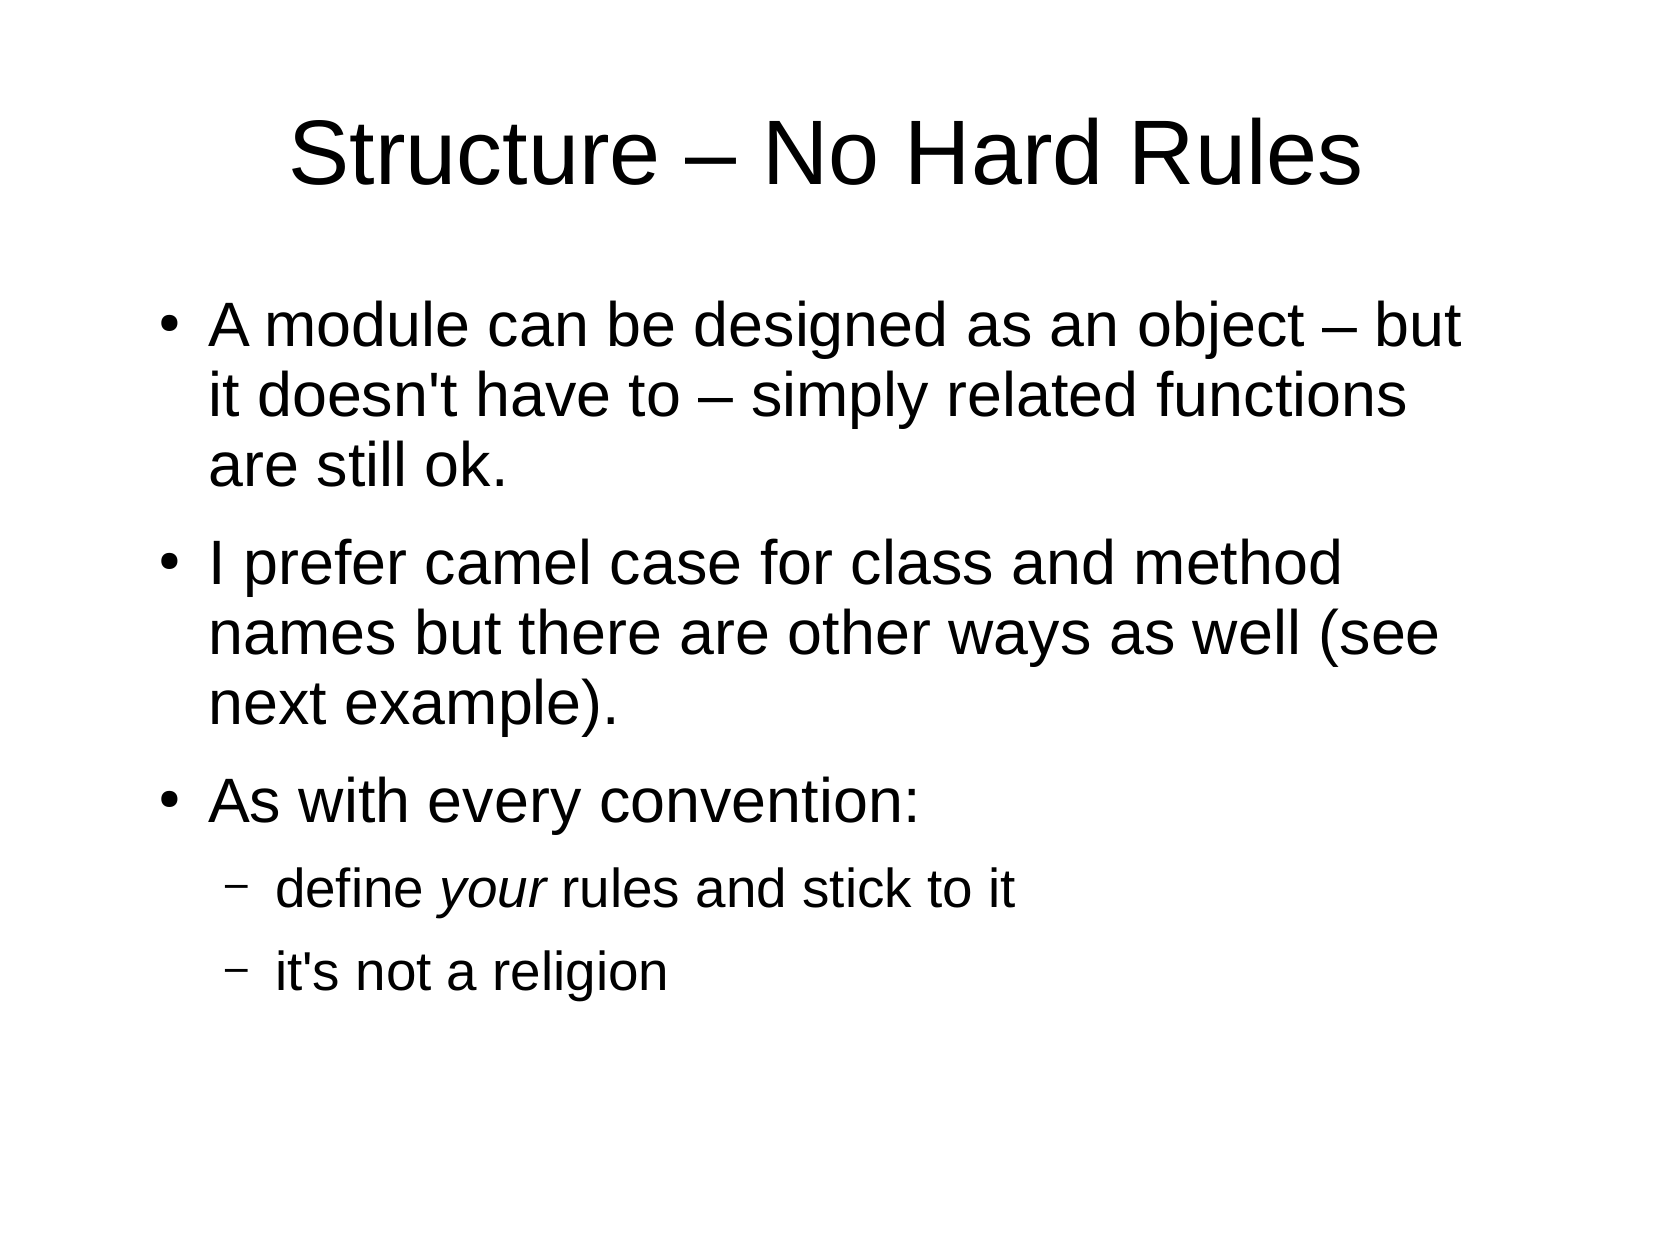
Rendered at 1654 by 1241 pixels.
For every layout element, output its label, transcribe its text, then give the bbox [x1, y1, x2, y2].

title Structure – No Hard Rules [82, 49, 1571, 257]
list A module can be designed as an object – but it doesn't have to – simply related functions are still ok. I prefer camel case for class and method names but there are other ways as well (see next example). As with every convention: define your rules and stick to it it's not a religion [141, 290, 1501, 1010]
